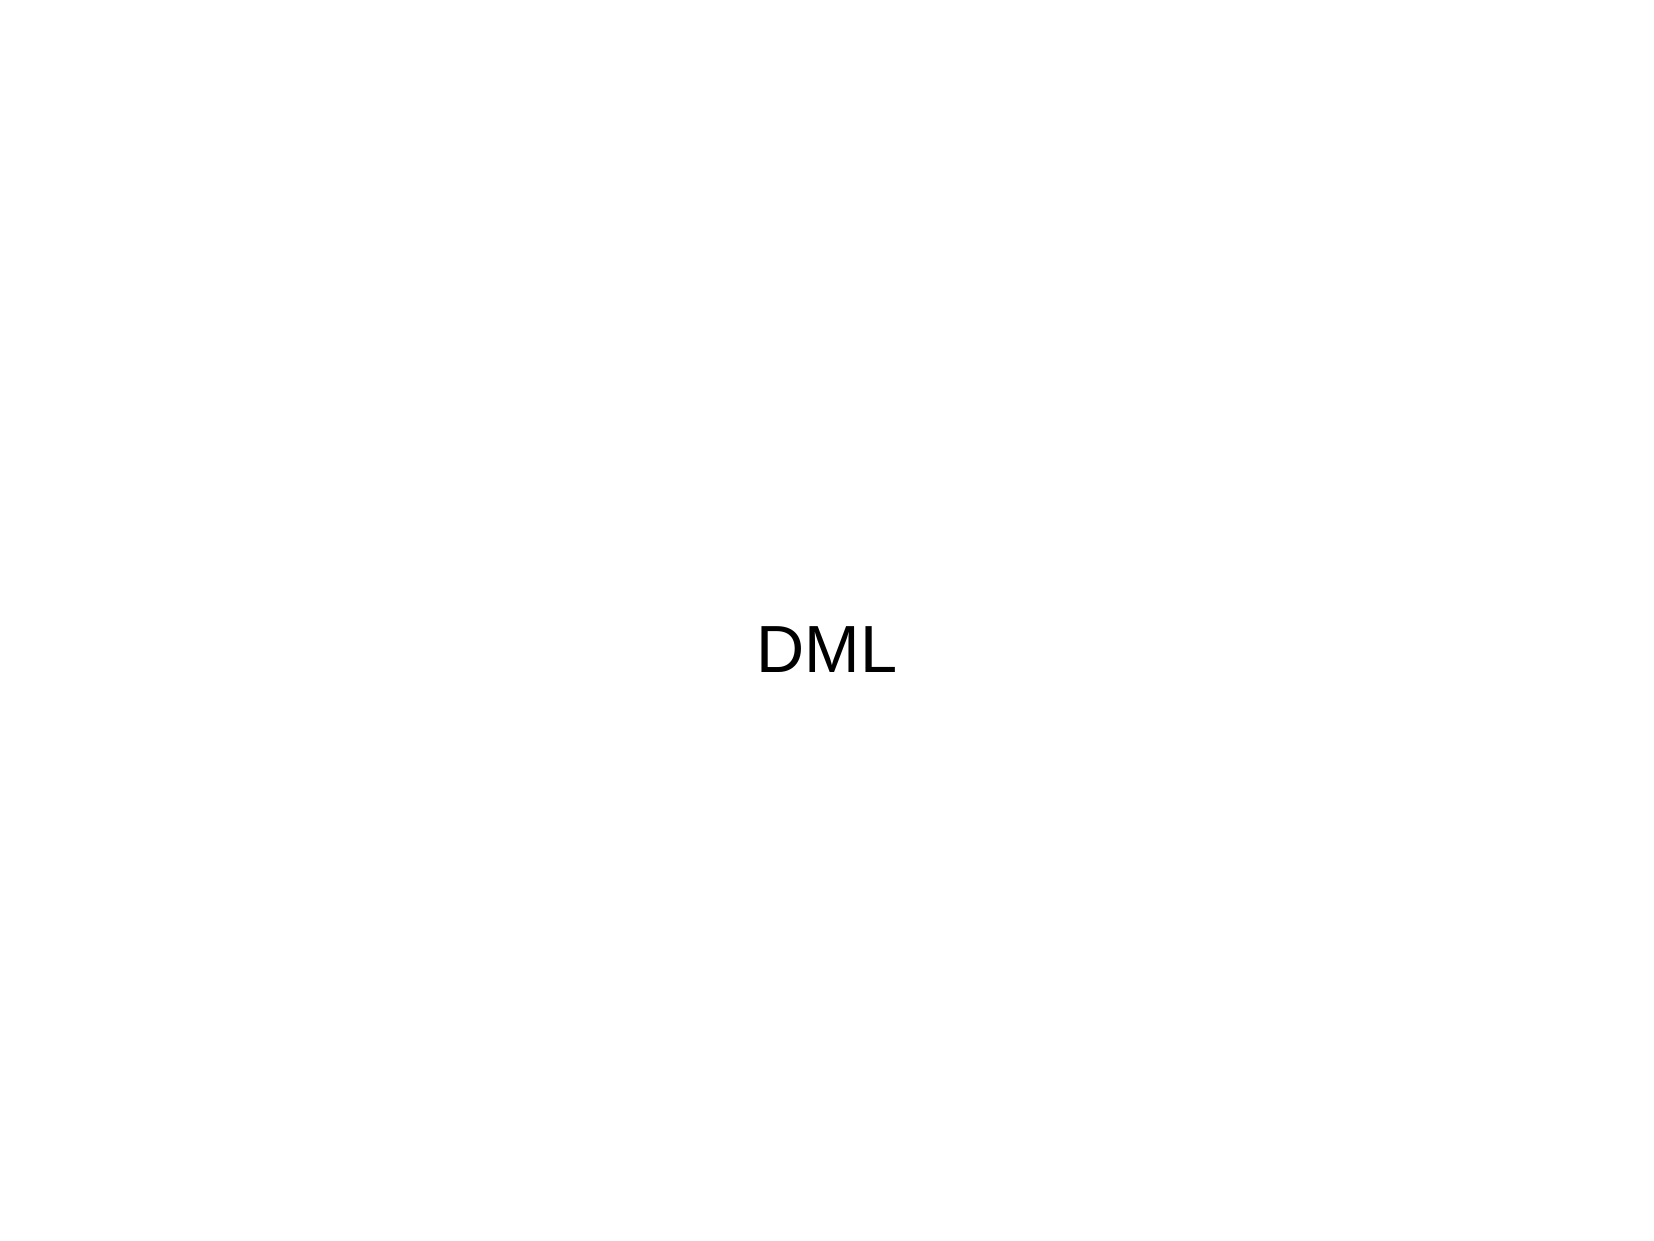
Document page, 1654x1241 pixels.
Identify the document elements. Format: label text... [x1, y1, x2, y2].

subtitle DML [82, 290, 1571, 1010]
